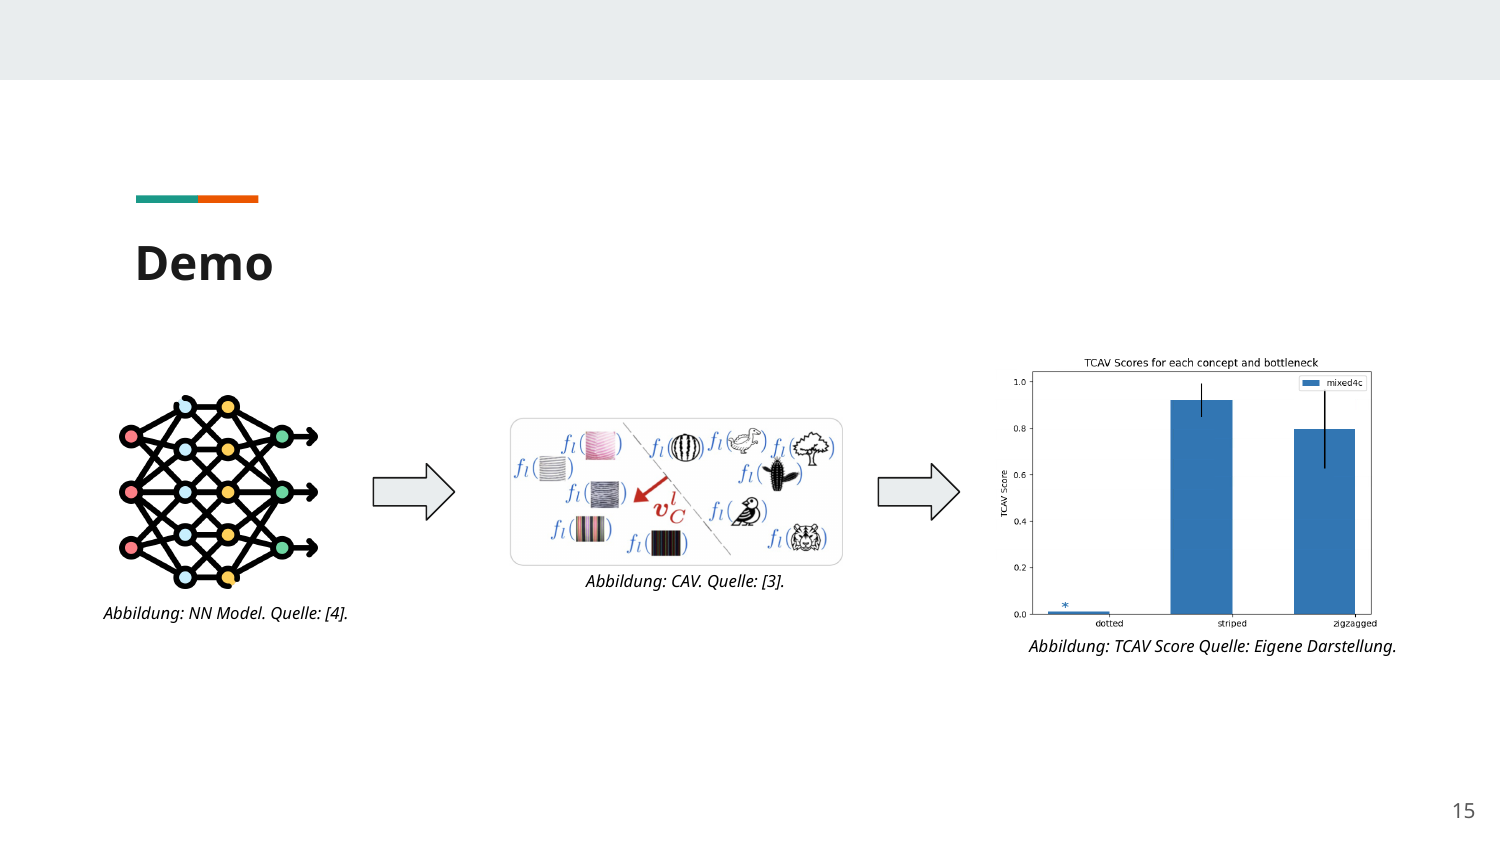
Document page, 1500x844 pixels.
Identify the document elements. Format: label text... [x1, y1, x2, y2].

picture [509, 417, 843, 566]
slide_number <number> [1400, 779, 1491, 844]
text_box [878, 463, 960, 521]
title Demo [119, 217, 1381, 306]
text_box [373, 463, 455, 521]
picture [995, 353, 1381, 631]
picture [119, 395, 318, 588]
text_box Abbildung: TCAV Score Quelle: Eigene Darstellung. [1014, 620, 1447, 671]
text_box Abbildung: NN Model. Quelle: [4]. [88, 588, 386, 639]
text_box Abbildung: CAV. Quelle: [3]. [571, 555, 869, 606]
